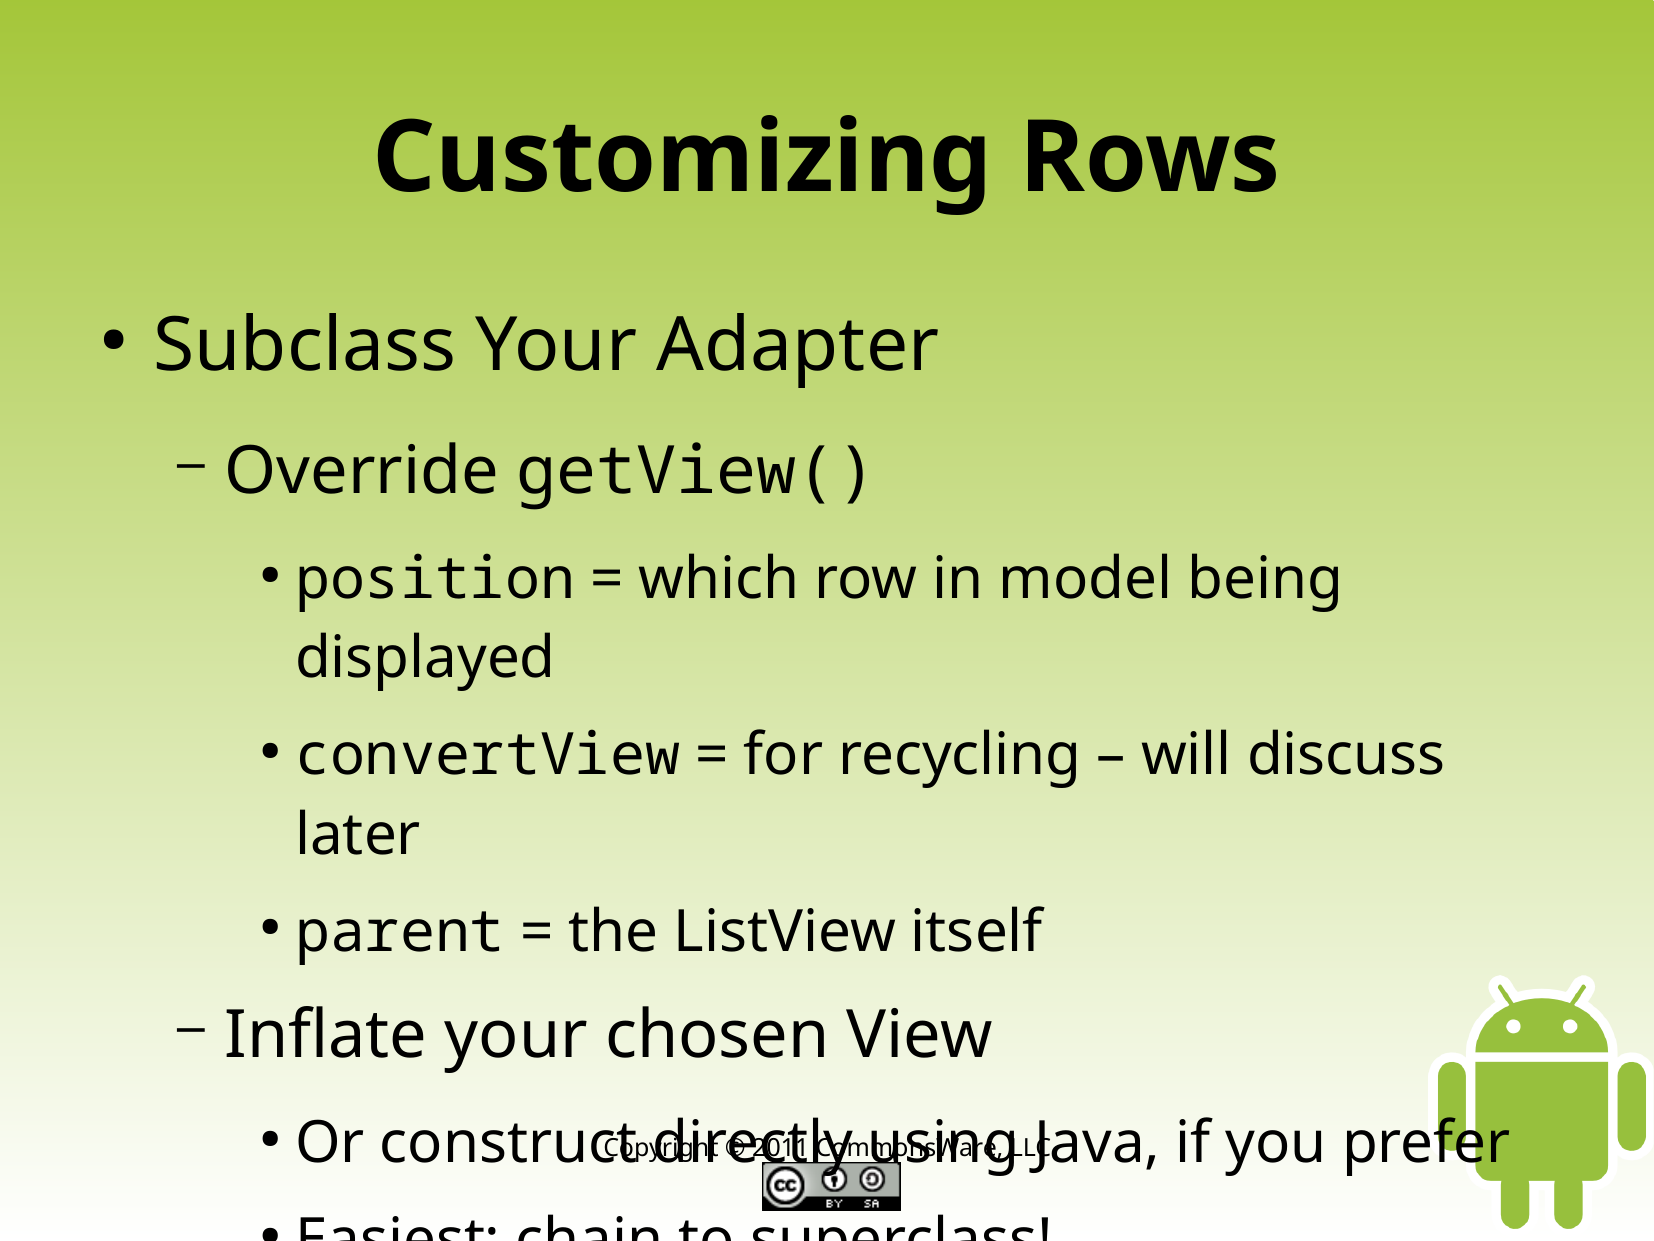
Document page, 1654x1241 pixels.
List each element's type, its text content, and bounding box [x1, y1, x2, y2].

picture [1428, 975, 1654, 1238]
list Subclass Your Adapter Override getView() position = which row in model being displayed convertView = for recycling – will discuss later parent = the ListView itself Inflate your chosen View Or construct directly using Java, if you prefer Easiest: chain to superclass! [82, 290, 1538, 1126]
picture [762, 1162, 901, 1211]
title Customizing Rows [82, 49, 1571, 257]
